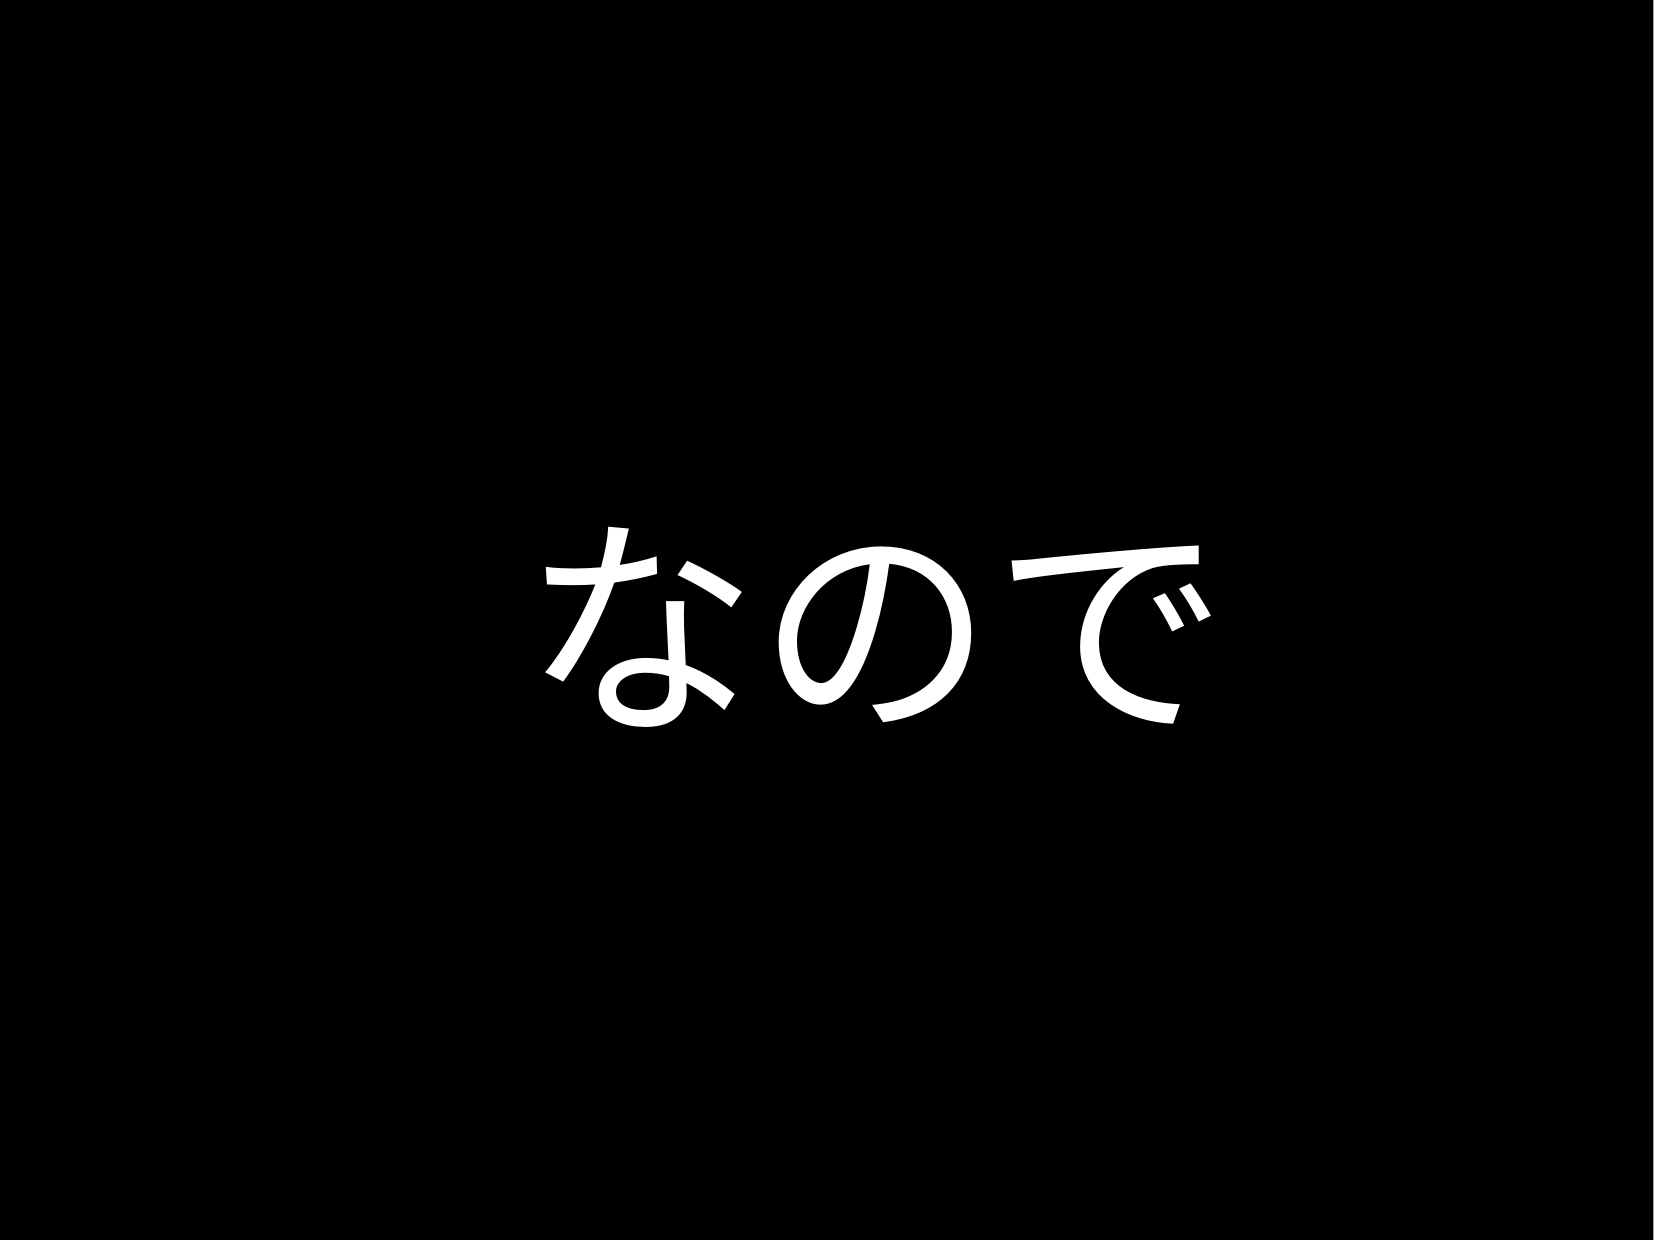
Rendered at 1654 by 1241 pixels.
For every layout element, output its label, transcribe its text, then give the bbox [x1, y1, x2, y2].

list なので [6, 0, 1644, 1226]
